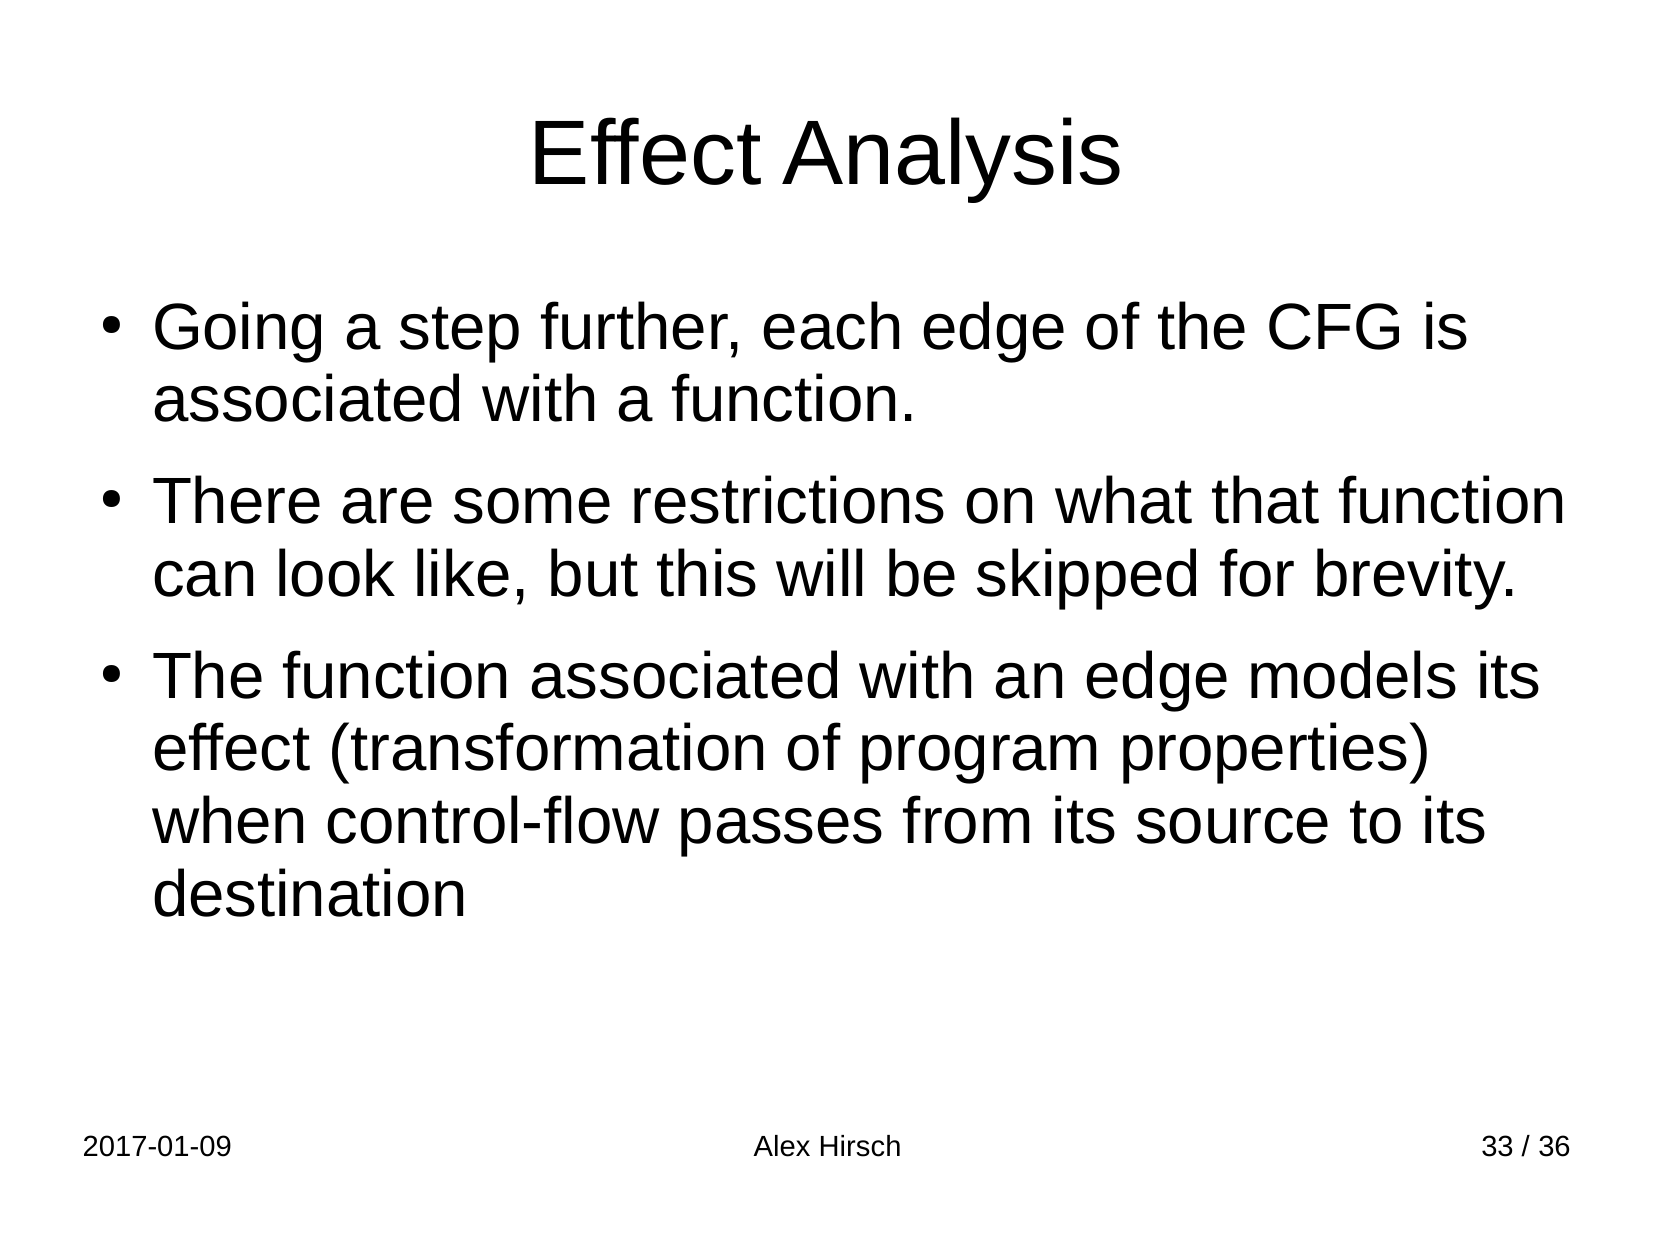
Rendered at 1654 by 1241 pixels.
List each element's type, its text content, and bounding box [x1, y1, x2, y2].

title Effect Analysis [82, 49, 1571, 257]
list Going a step further, each edge of the CFG is associated with a function. There are some restrictions on what that function can look like, but this will be skipped for brevity. The function associated with an edge models its effect (transformation of program properties) when control-flow passes from its source to its destination [82, 290, 1571, 1010]
